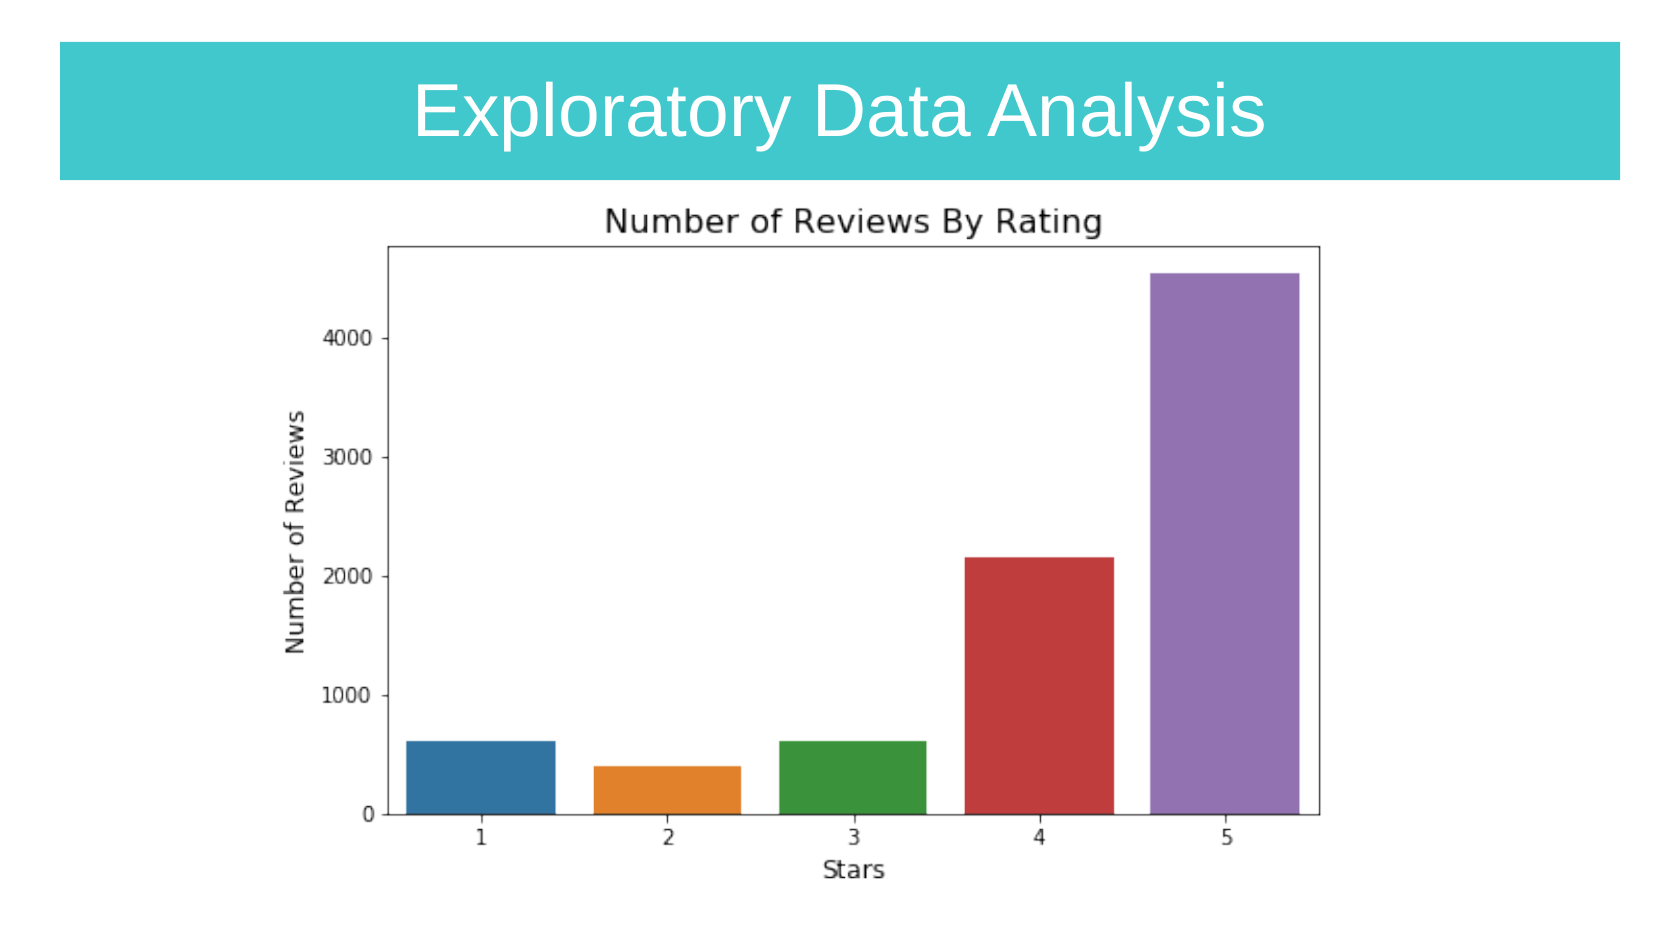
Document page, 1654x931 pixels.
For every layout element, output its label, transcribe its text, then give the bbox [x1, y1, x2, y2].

title Exploratory Data Analysis [60, 41, 1621, 181]
picture [271, 194, 1340, 900]
